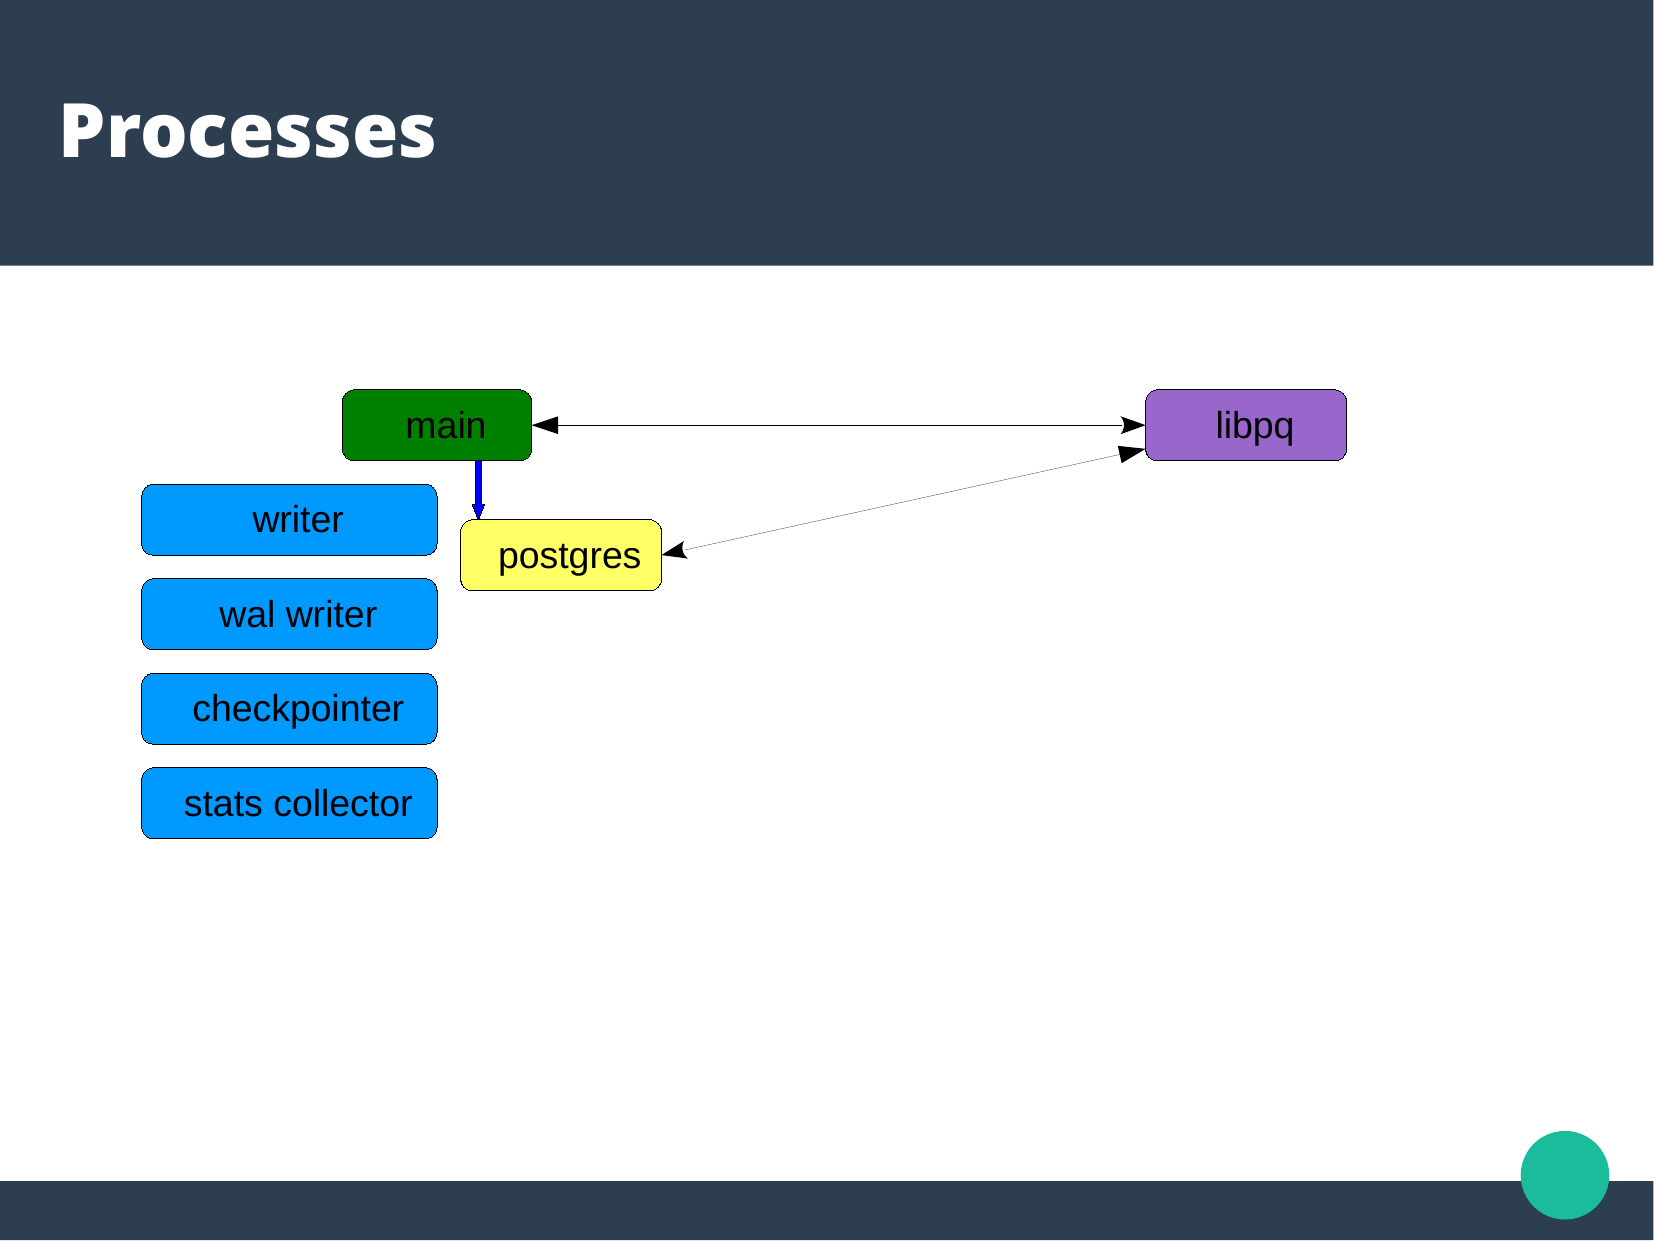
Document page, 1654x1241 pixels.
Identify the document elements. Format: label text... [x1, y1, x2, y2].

text_box stats collector [141, 767, 438, 839]
text_box postgres [460, 519, 662, 591]
text_box checkpointer [141, 673, 438, 745]
text_box [472, 460, 485, 520]
text_box writer [141, 484, 438, 556]
text_box libpq [1145, 389, 1347, 461]
title Processes [59, 49, 1595, 207]
text_box main [342, 389, 532, 461]
text_box wal writer [141, 578, 438, 650]
